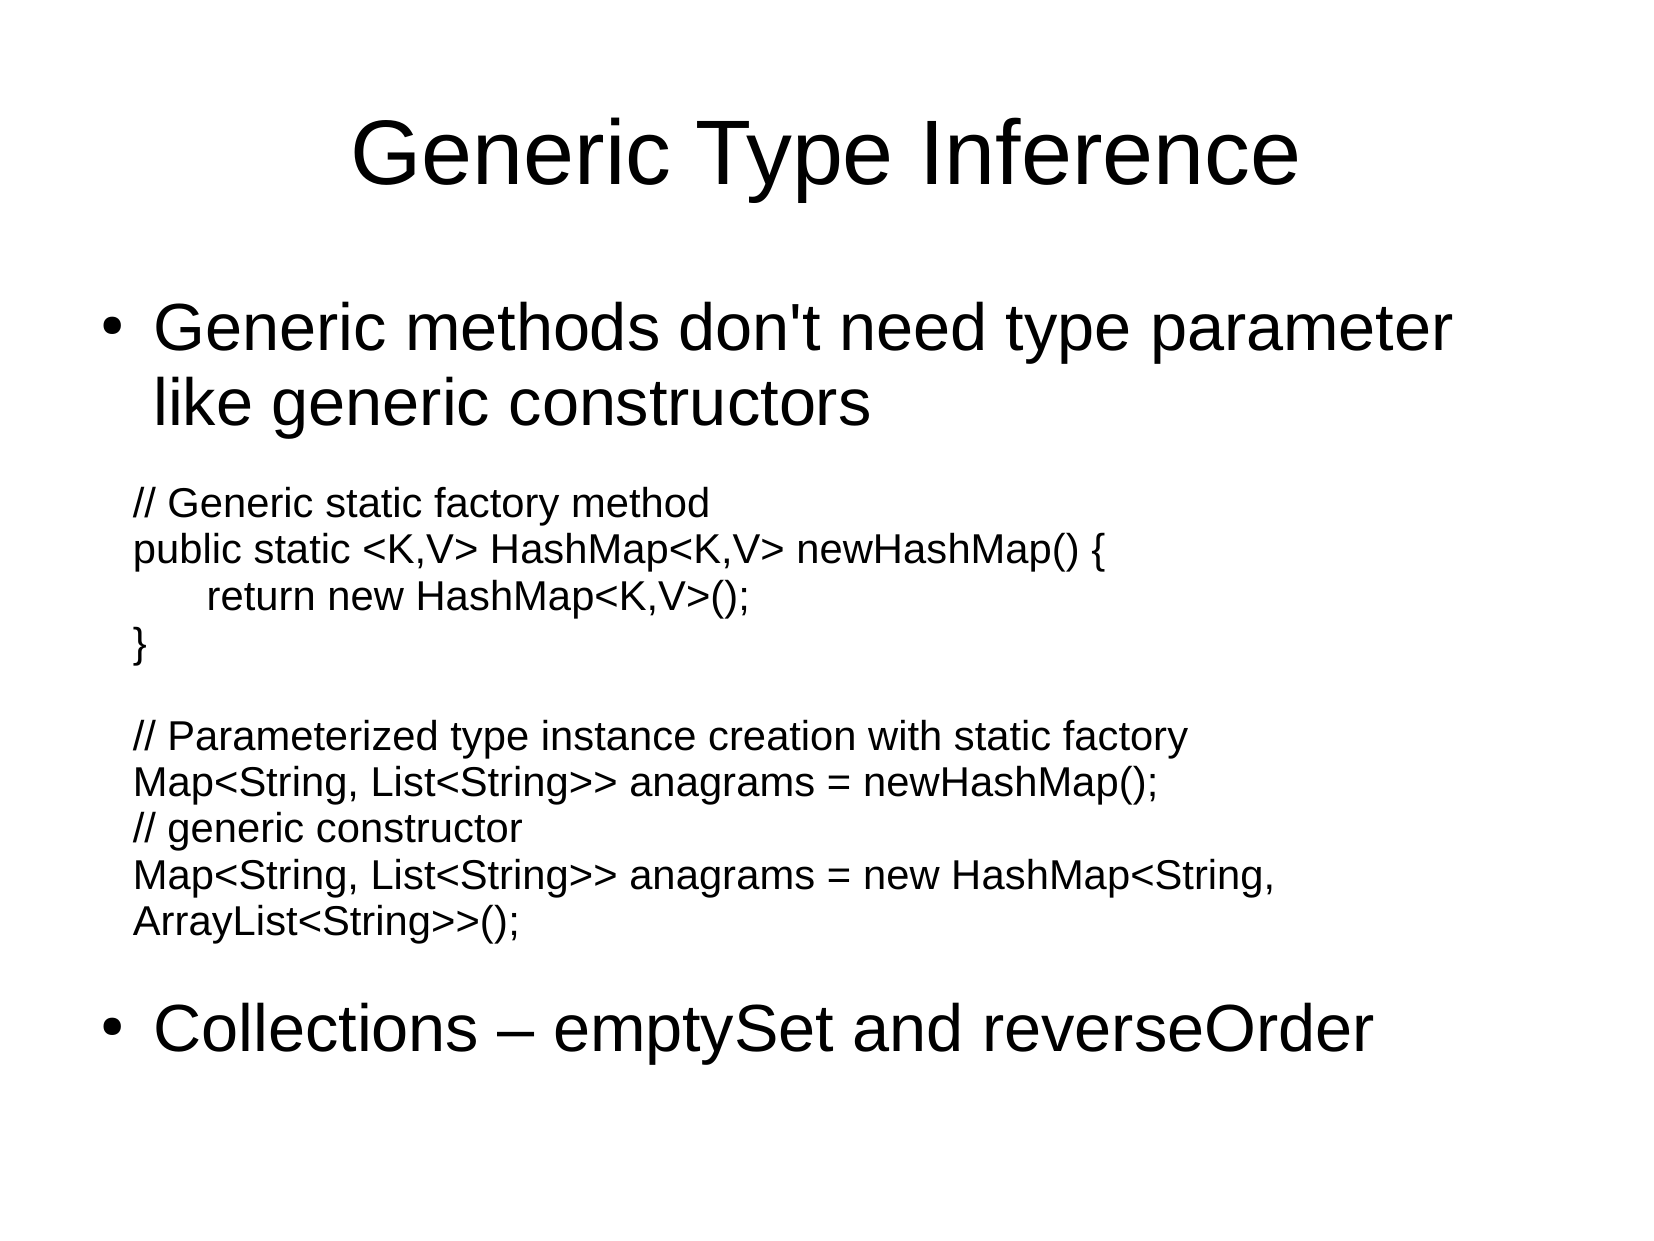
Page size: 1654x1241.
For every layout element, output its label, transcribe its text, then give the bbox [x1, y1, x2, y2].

list Generic methods don't need type parameter like generic constructors Collections – emptySet and reverseOrder [82, 290, 1571, 1094]
text_box // Generic static factory method public static <K,V> HashMap<K,V> newHashMap() { return new HashMap<K,V>(); } // Parameterized type instance creation with static factory Map<String, List<String>> anagrams = newHashMap(); // generic constructor Map<String, List<String>> anagrams = new HashMap<String, ArrayList<String>>(); [118, 472, 1565, 1034]
title Generic Type Inference [82, 56, 1571, 250]
